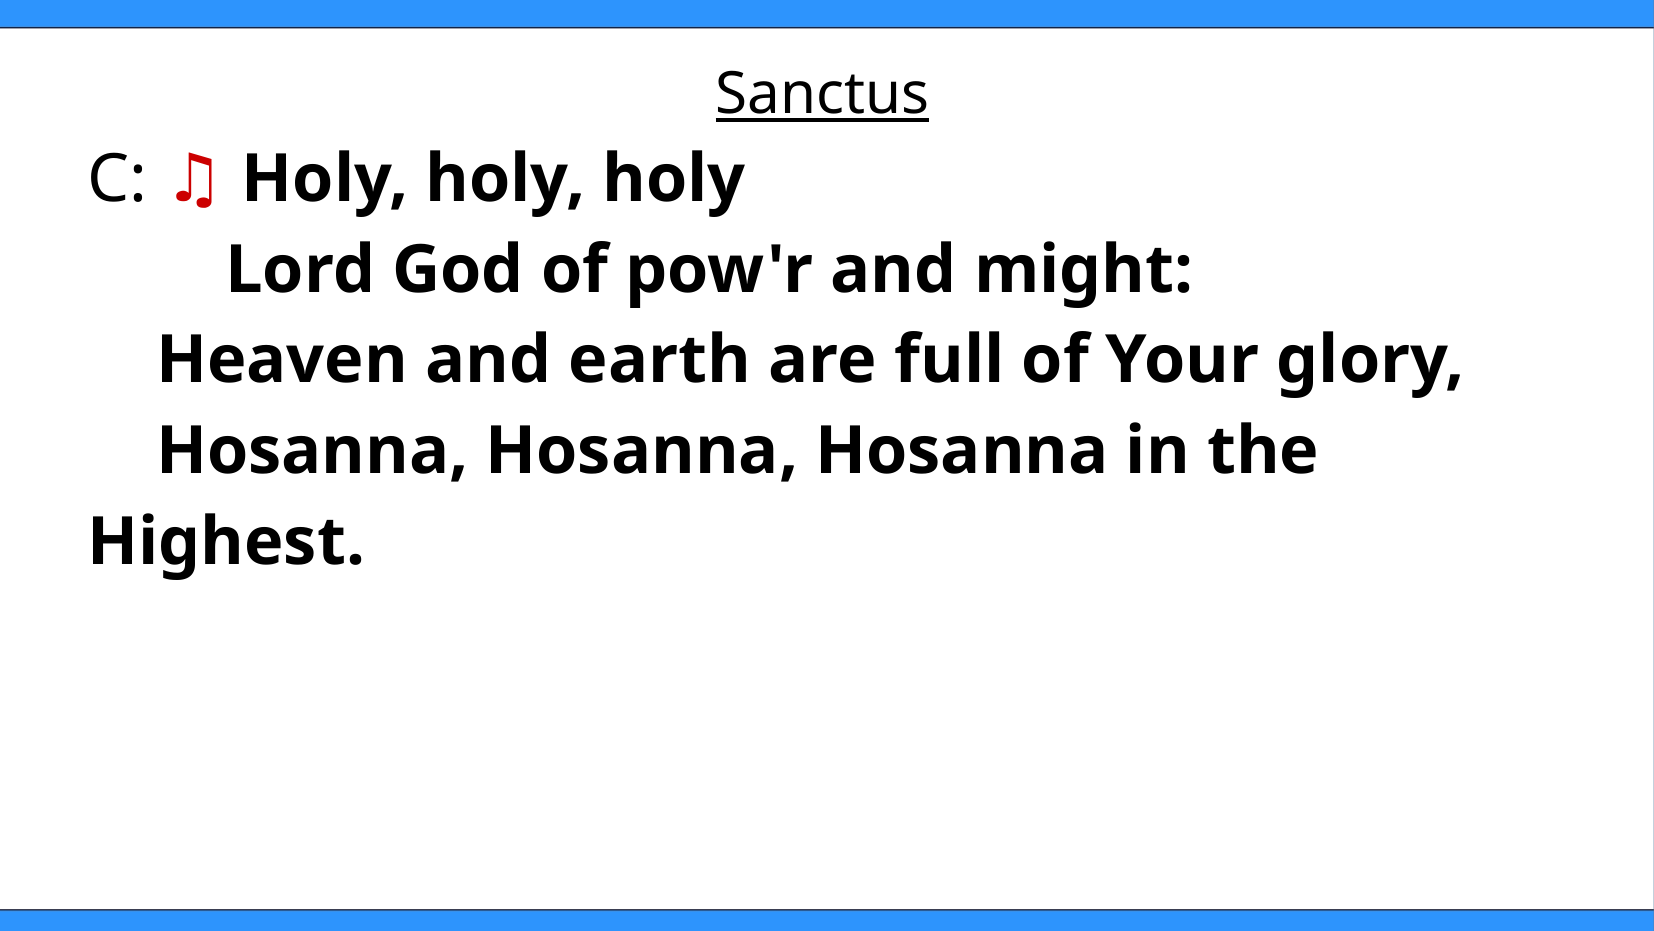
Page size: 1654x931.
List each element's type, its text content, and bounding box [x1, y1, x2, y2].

text_box Sanctus C: ♫ Holy, holy, holy Lord God of pow'r and might: Heaven and earth are full of Your glory, Hosanna, Hosanna, Hosanna in the Highest. [72, 43, 1573, 491]
picture [0, 0, 1654, 931]
